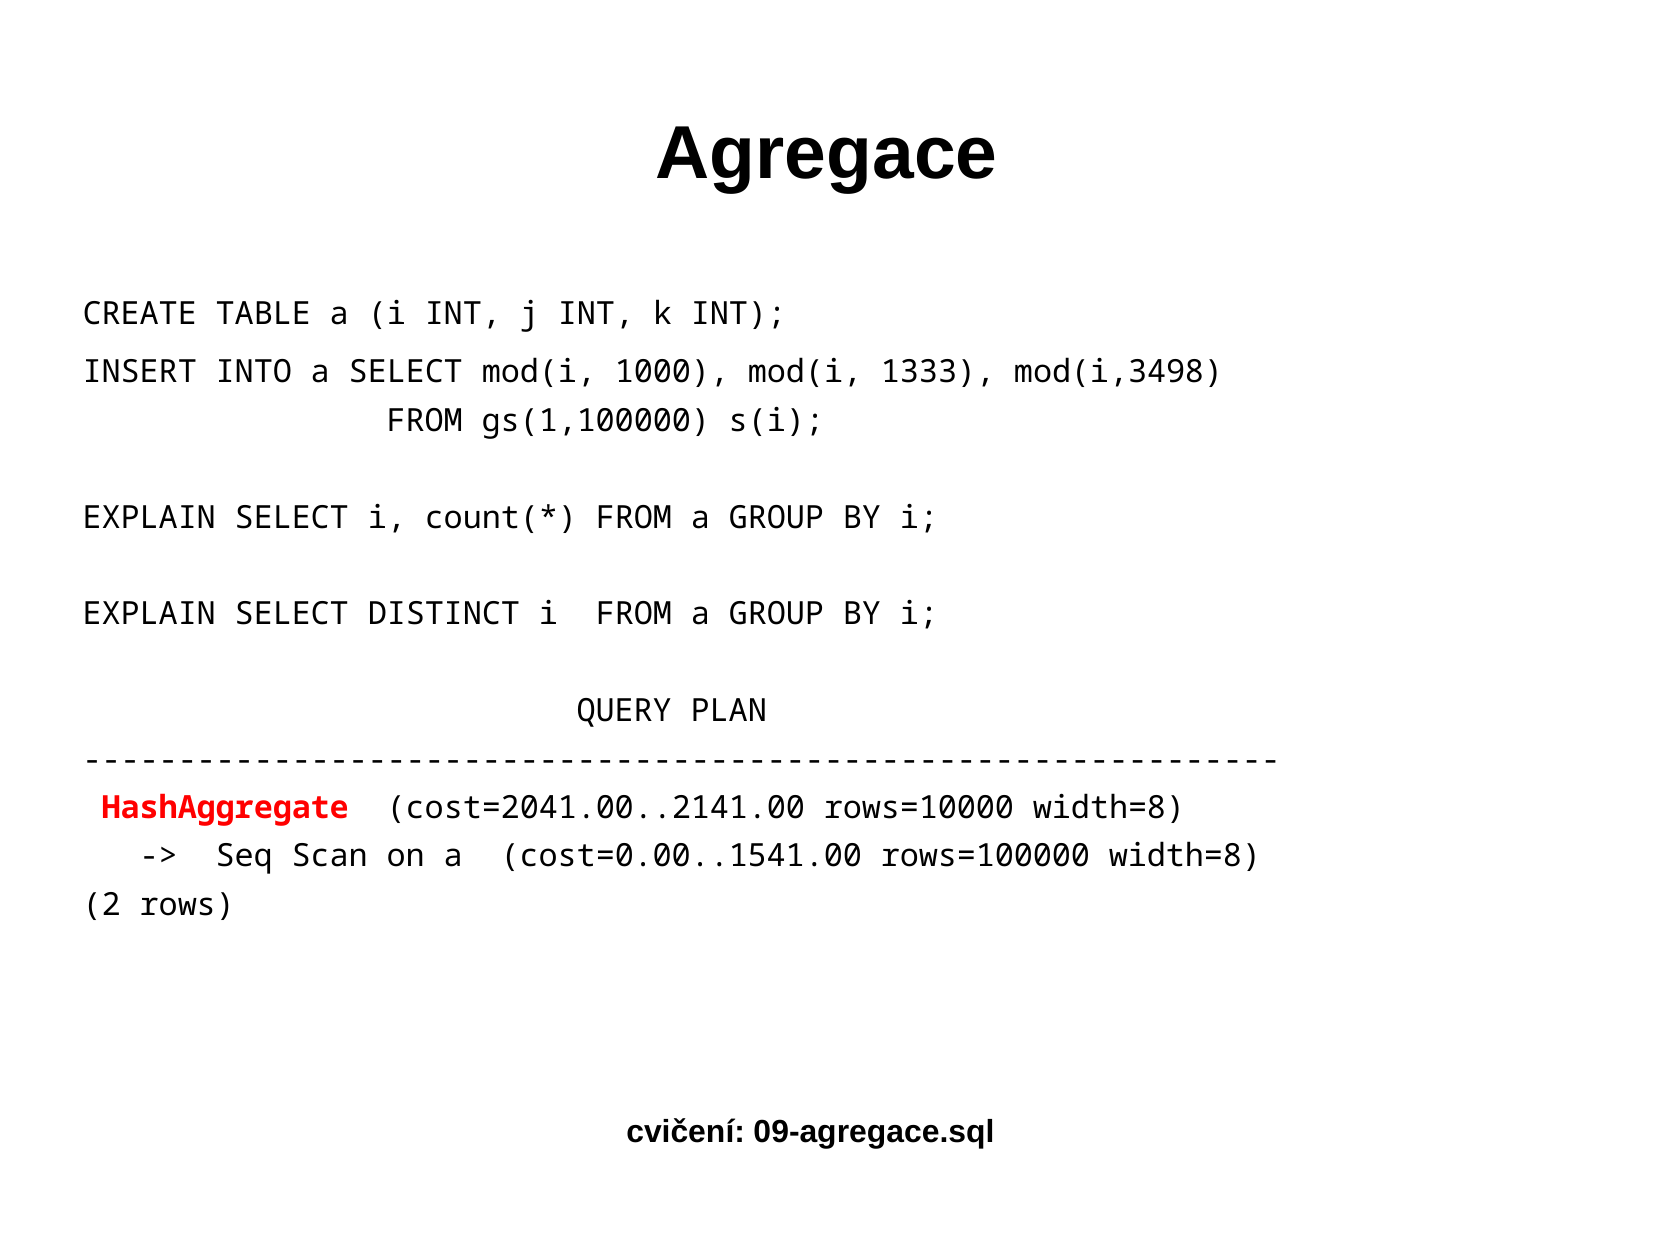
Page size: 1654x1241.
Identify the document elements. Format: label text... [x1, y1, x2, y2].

list CREATE TABLE a (i INT, j INT, k INT); INSERT INTO a SELECT mod(i, 1000), mod(i, 1333), mod(i,3498) FROM gs(1,100000) s(i); EXPLAIN SELECT i, count(*) FROM a GROUP BY i; EXPLAIN SELECT DISTINCT i FROM a GROUP BY i; QUERY PLAN --------------------------------------------------------------- HashAggregate (cost=2041.00..2141.00 rows=10000 width=8) -> Seq Scan on a (cost=0.00..1541.00 rows=100000 width=8) (2 rows) cvičení: 09-agregace.sql [82, 290, 1538, 1156]
title Agregace [82, 49, 1571, 257]
